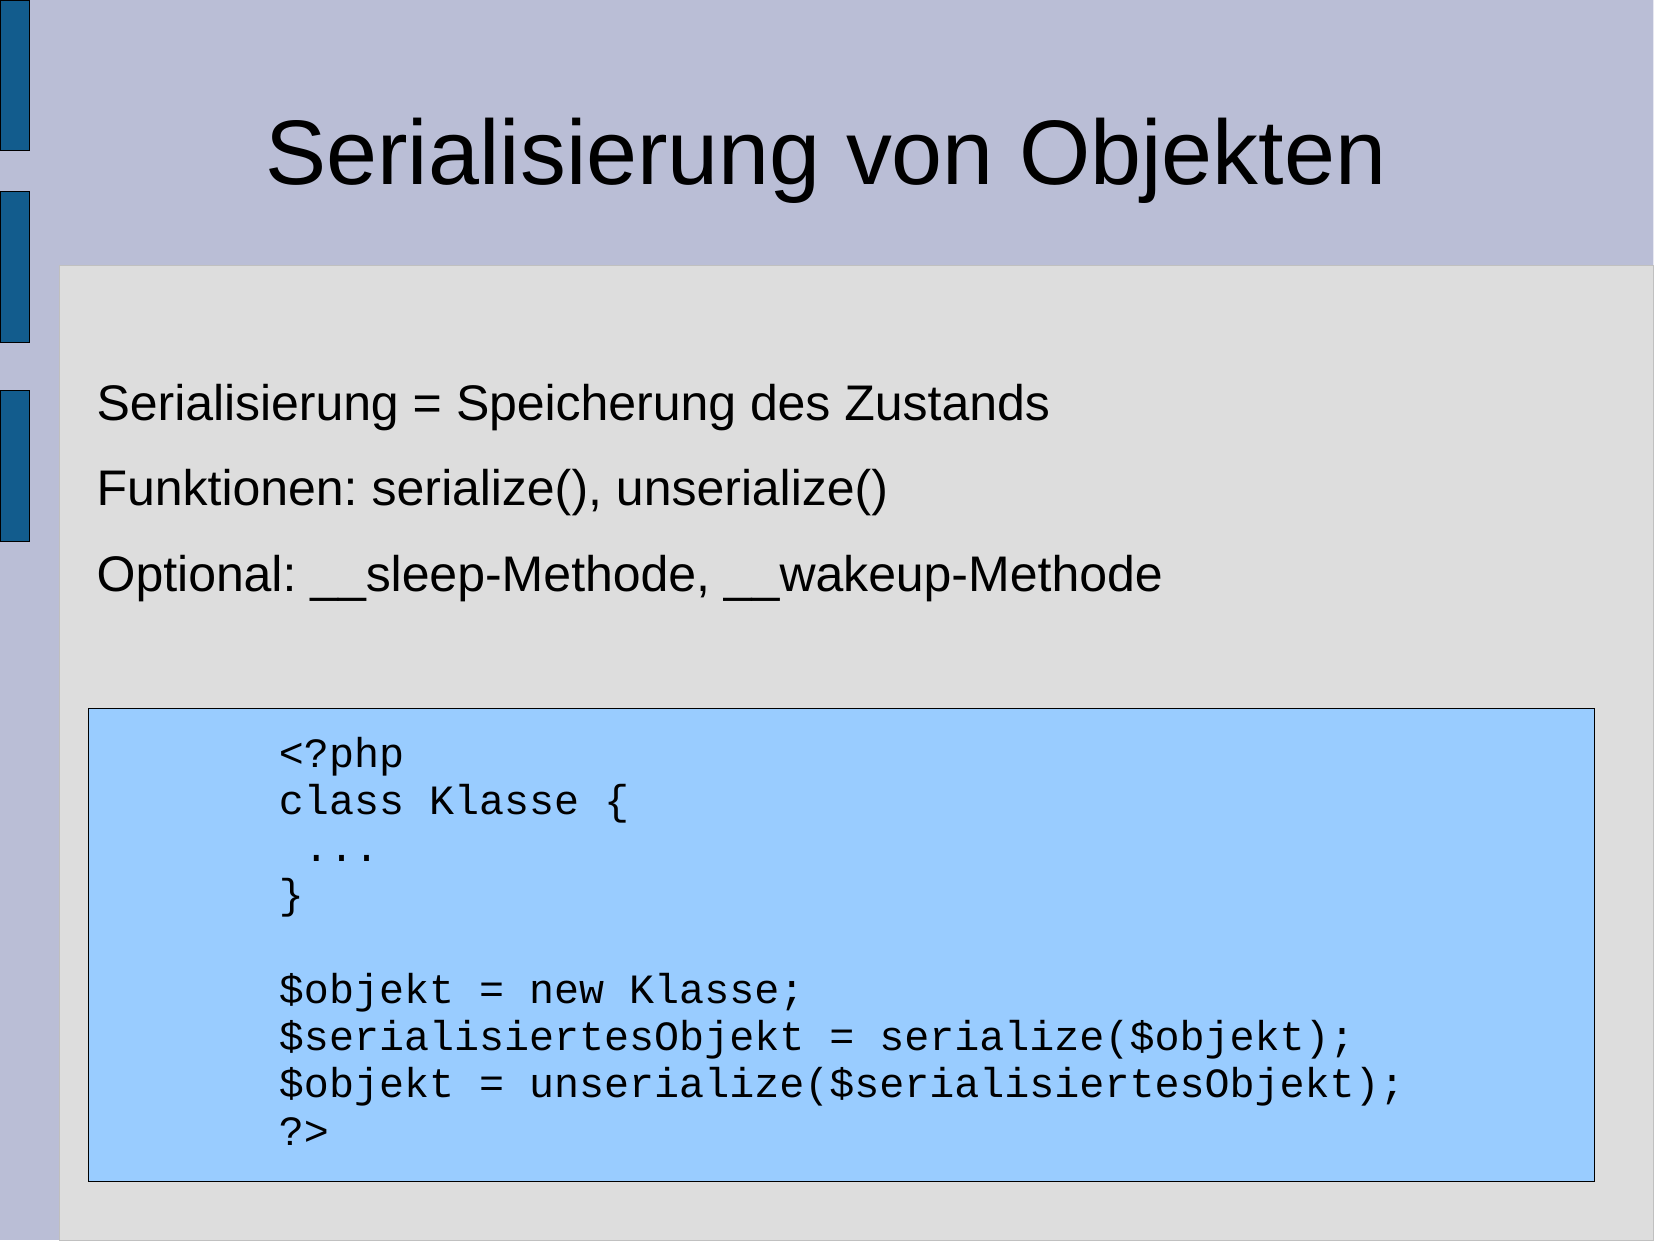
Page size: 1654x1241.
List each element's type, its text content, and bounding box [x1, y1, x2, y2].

title Serialisierung von Objekten [82, 56, 1571, 250]
subtitle Serialisierung = Speicherung des Zustands Funktionen: serialize(), unserialize() Optional: __sleep-Methode, __wakeup-Methode [82, 297, 1571, 680]
text_box <?php class Klasse { ... } $objekt = new Klasse; $serialisiertesObjekt = serialize($objekt); $objekt = unserialize($serialisiertesObjekt); ?> [88, 708, 1595, 1182]
